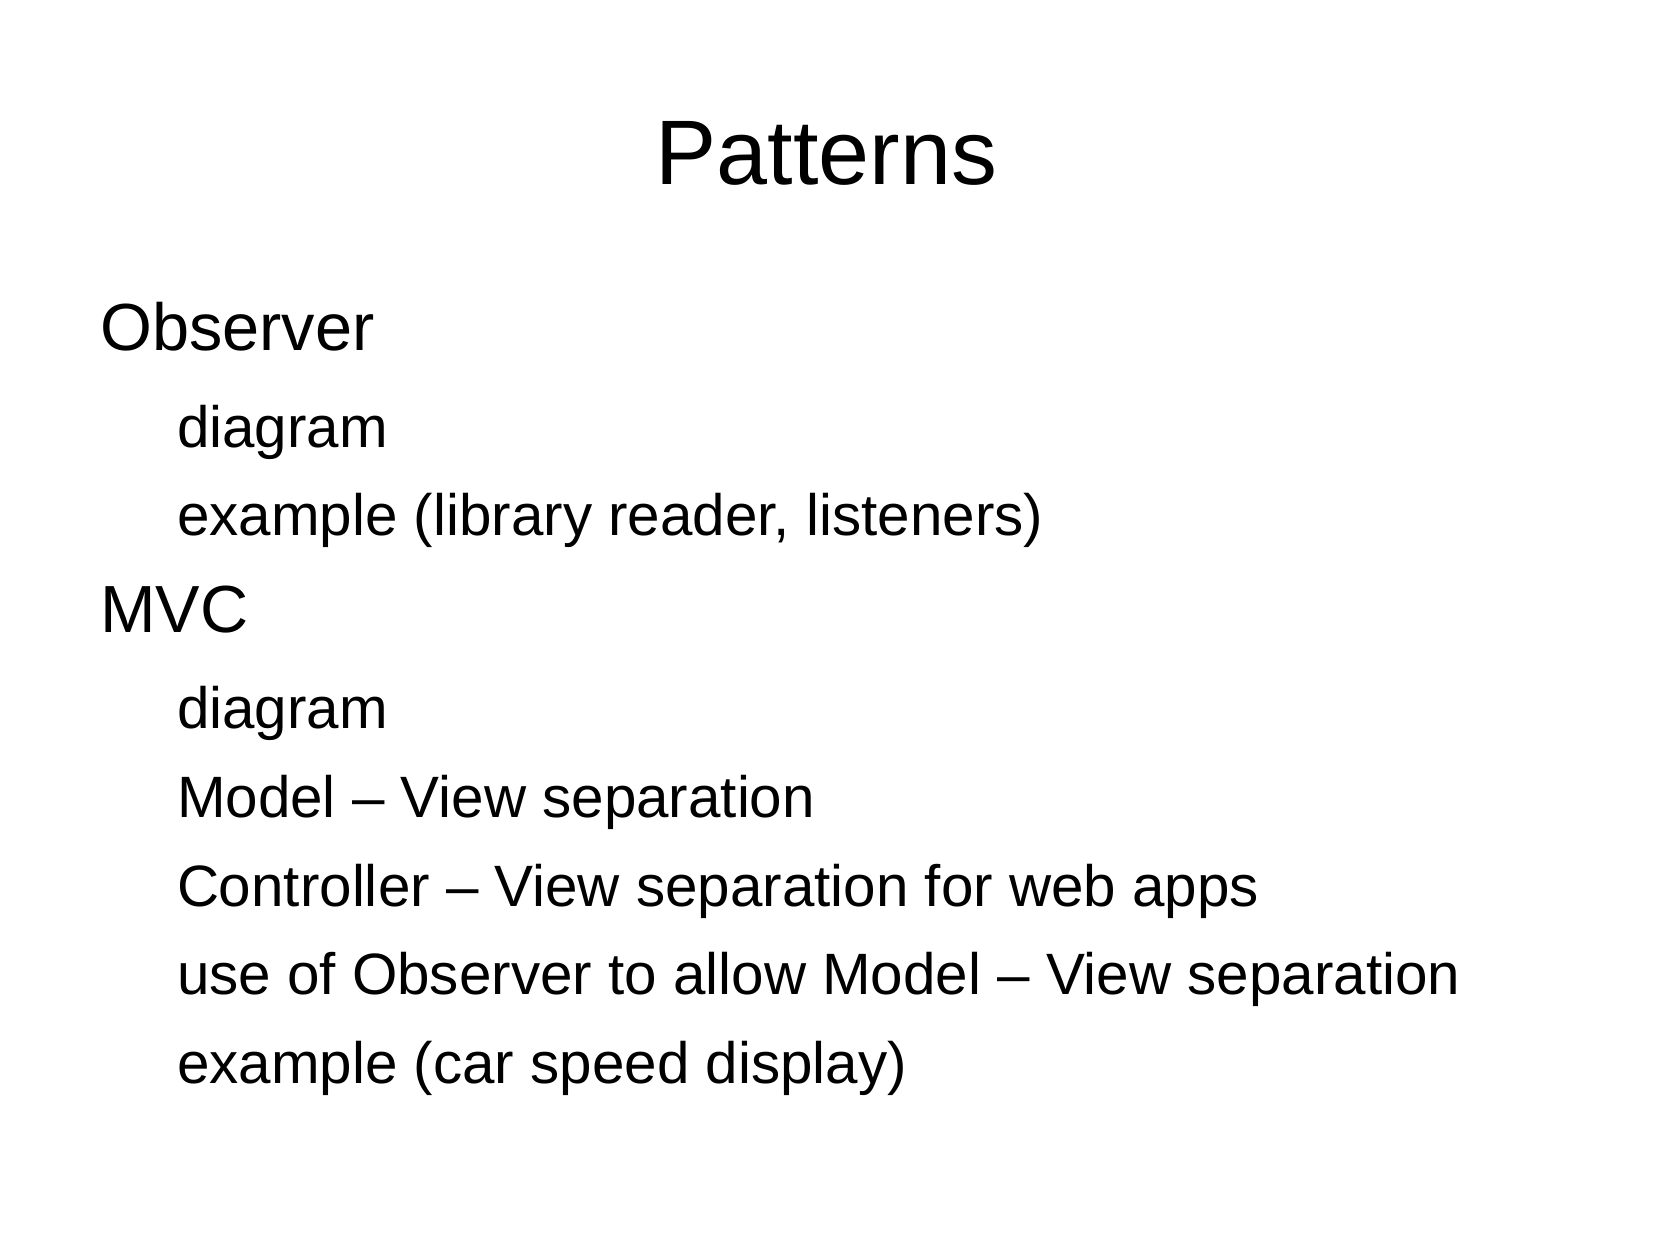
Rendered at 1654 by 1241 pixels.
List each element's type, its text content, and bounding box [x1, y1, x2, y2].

title Patterns [82, 56, 1571, 250]
list Observer diagram example (library reader, listeners) MVC diagram Model – View separation Controller – View separation for web apps use of Observer to allow Model – View separation example (car speed display) [82, 290, 1571, 1095]
